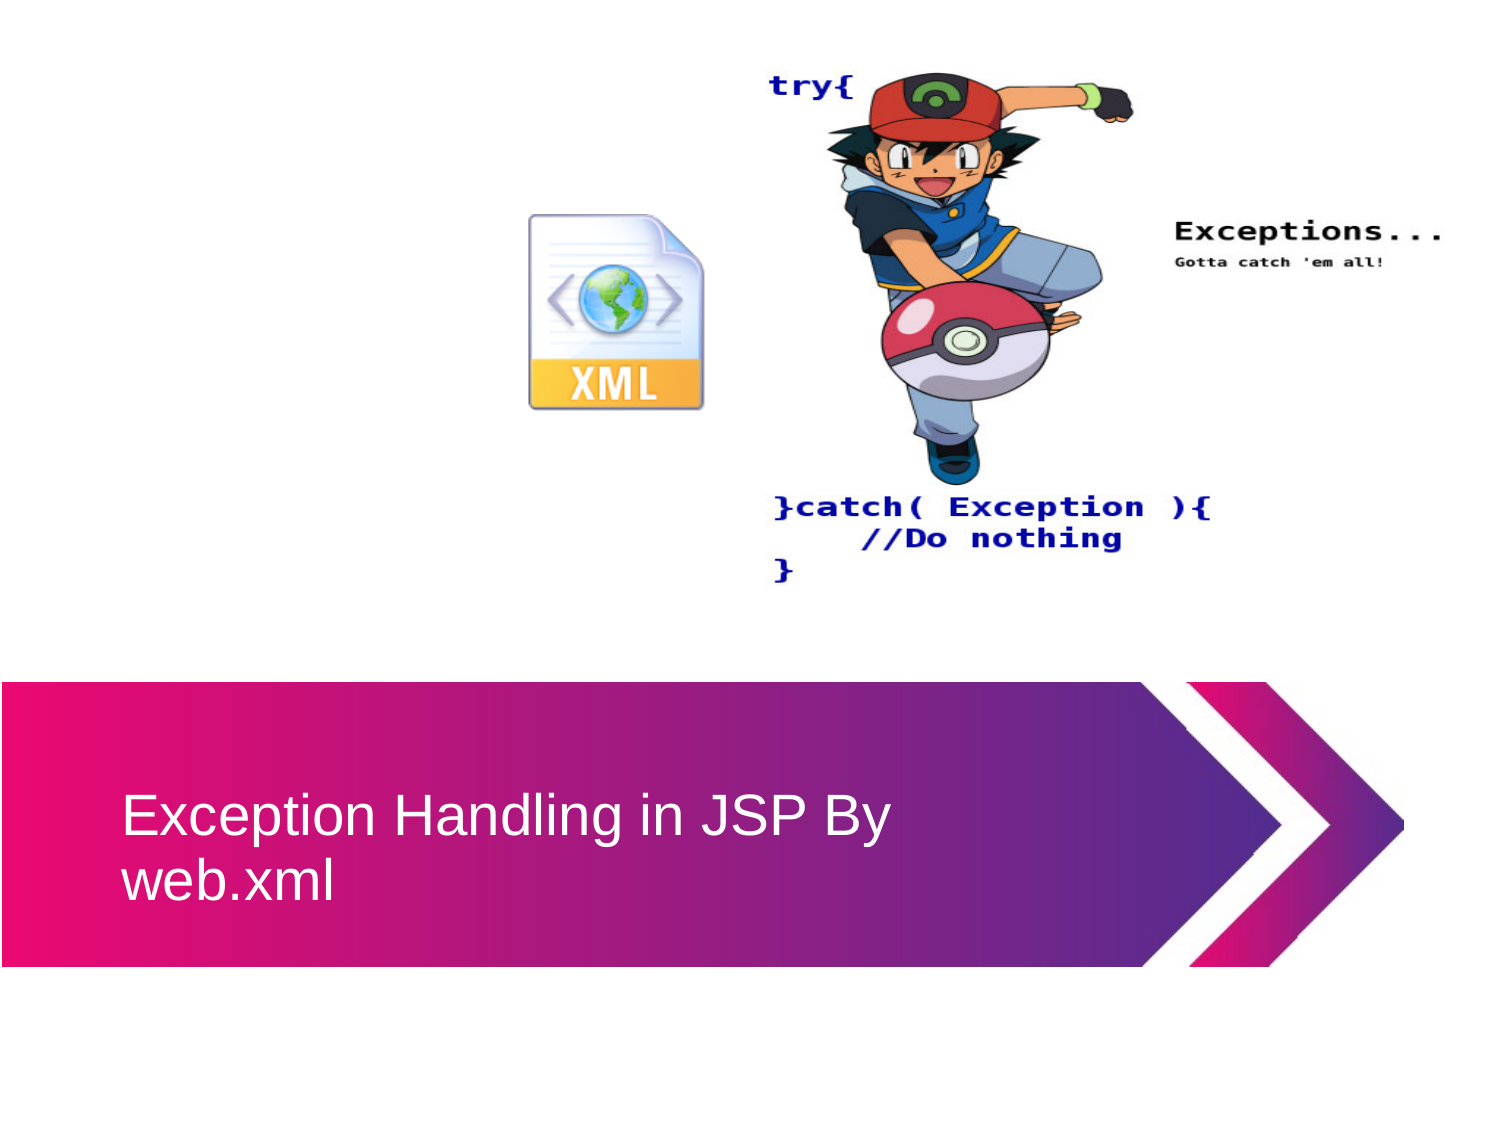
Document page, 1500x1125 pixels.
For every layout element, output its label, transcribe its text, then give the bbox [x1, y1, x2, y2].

picture [765, 70, 1453, 591]
picture [507, 213, 708, 414]
picture [2, 682, 1404, 967]
text_box Exception Handling in JSP By web.xml [106, 775, 945, 921]
